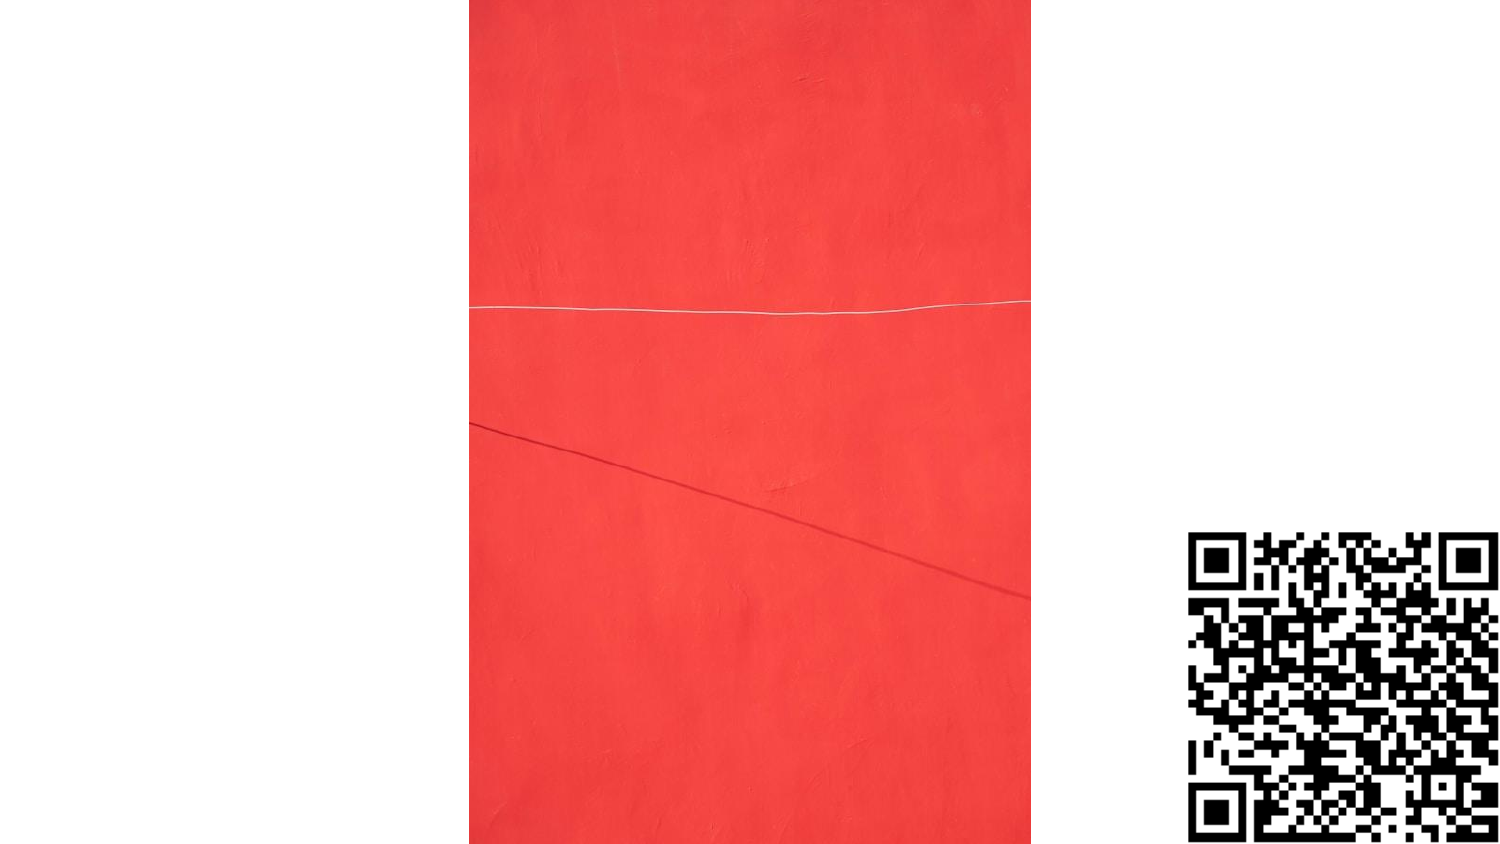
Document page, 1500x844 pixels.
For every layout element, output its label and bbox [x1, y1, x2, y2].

picture [469, 0, 1031, 844]
picture [1187, 531, 1500, 844]
